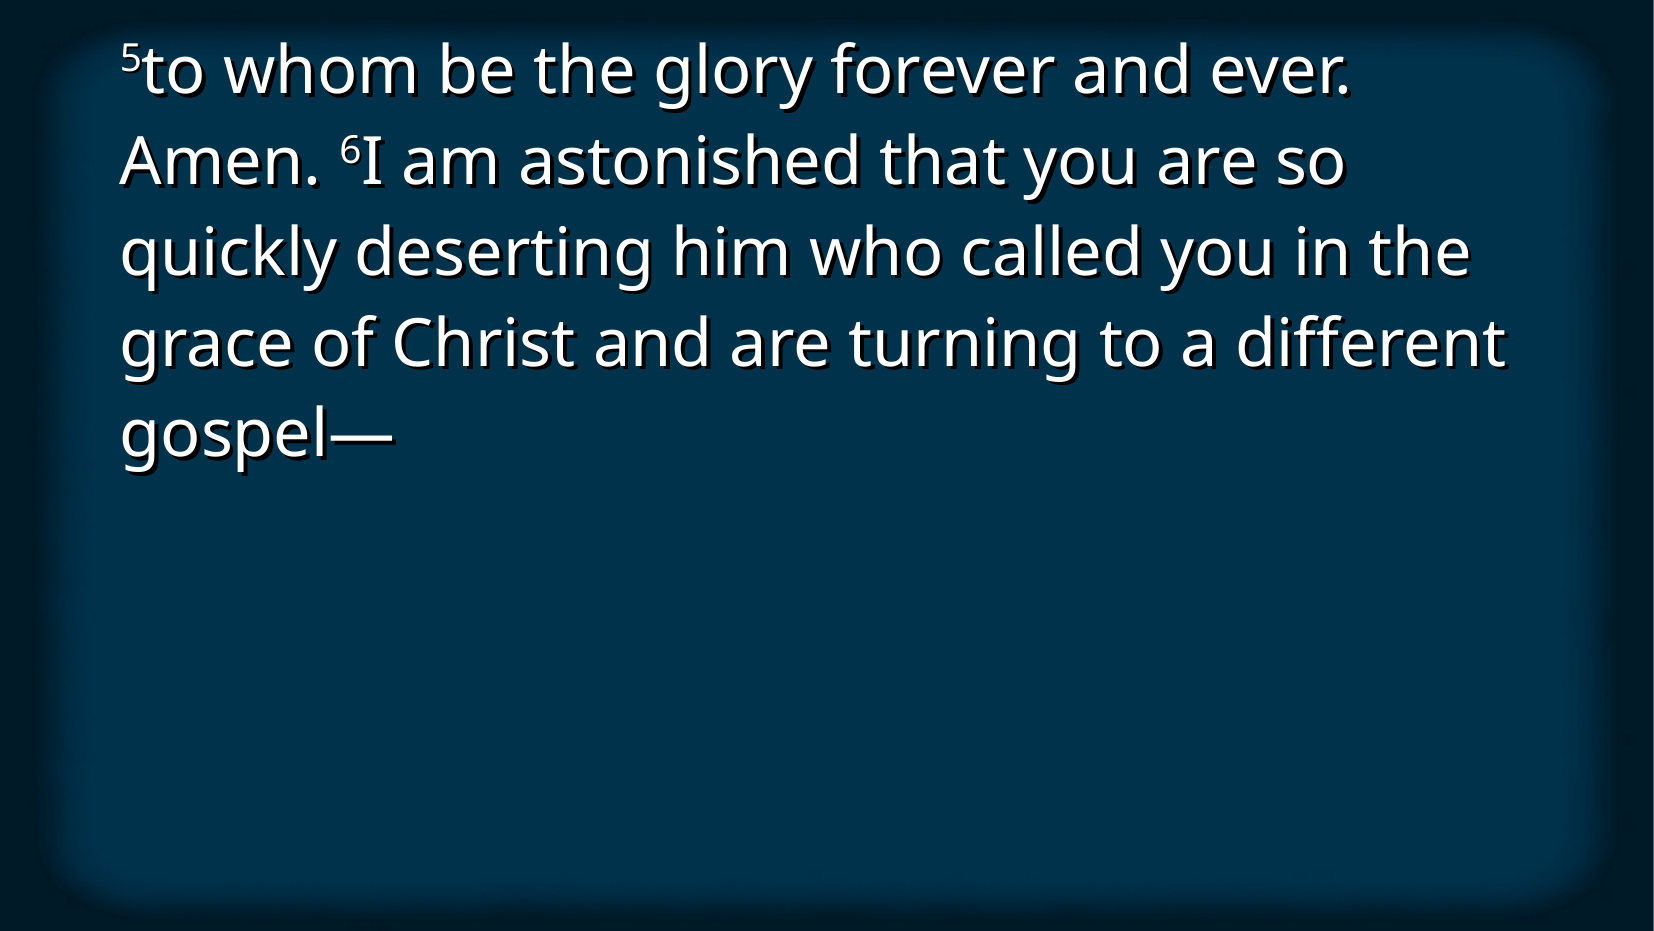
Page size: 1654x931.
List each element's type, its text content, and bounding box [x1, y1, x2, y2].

picture [0, 0, 1654, 931]
text_box 5to whom be the glory forever and ever. Amen. 6I am astonished that you are so quickly deserting him who called you in the grace of Christ and are turning to a different gospel— [105, 15, 1561, 385]
